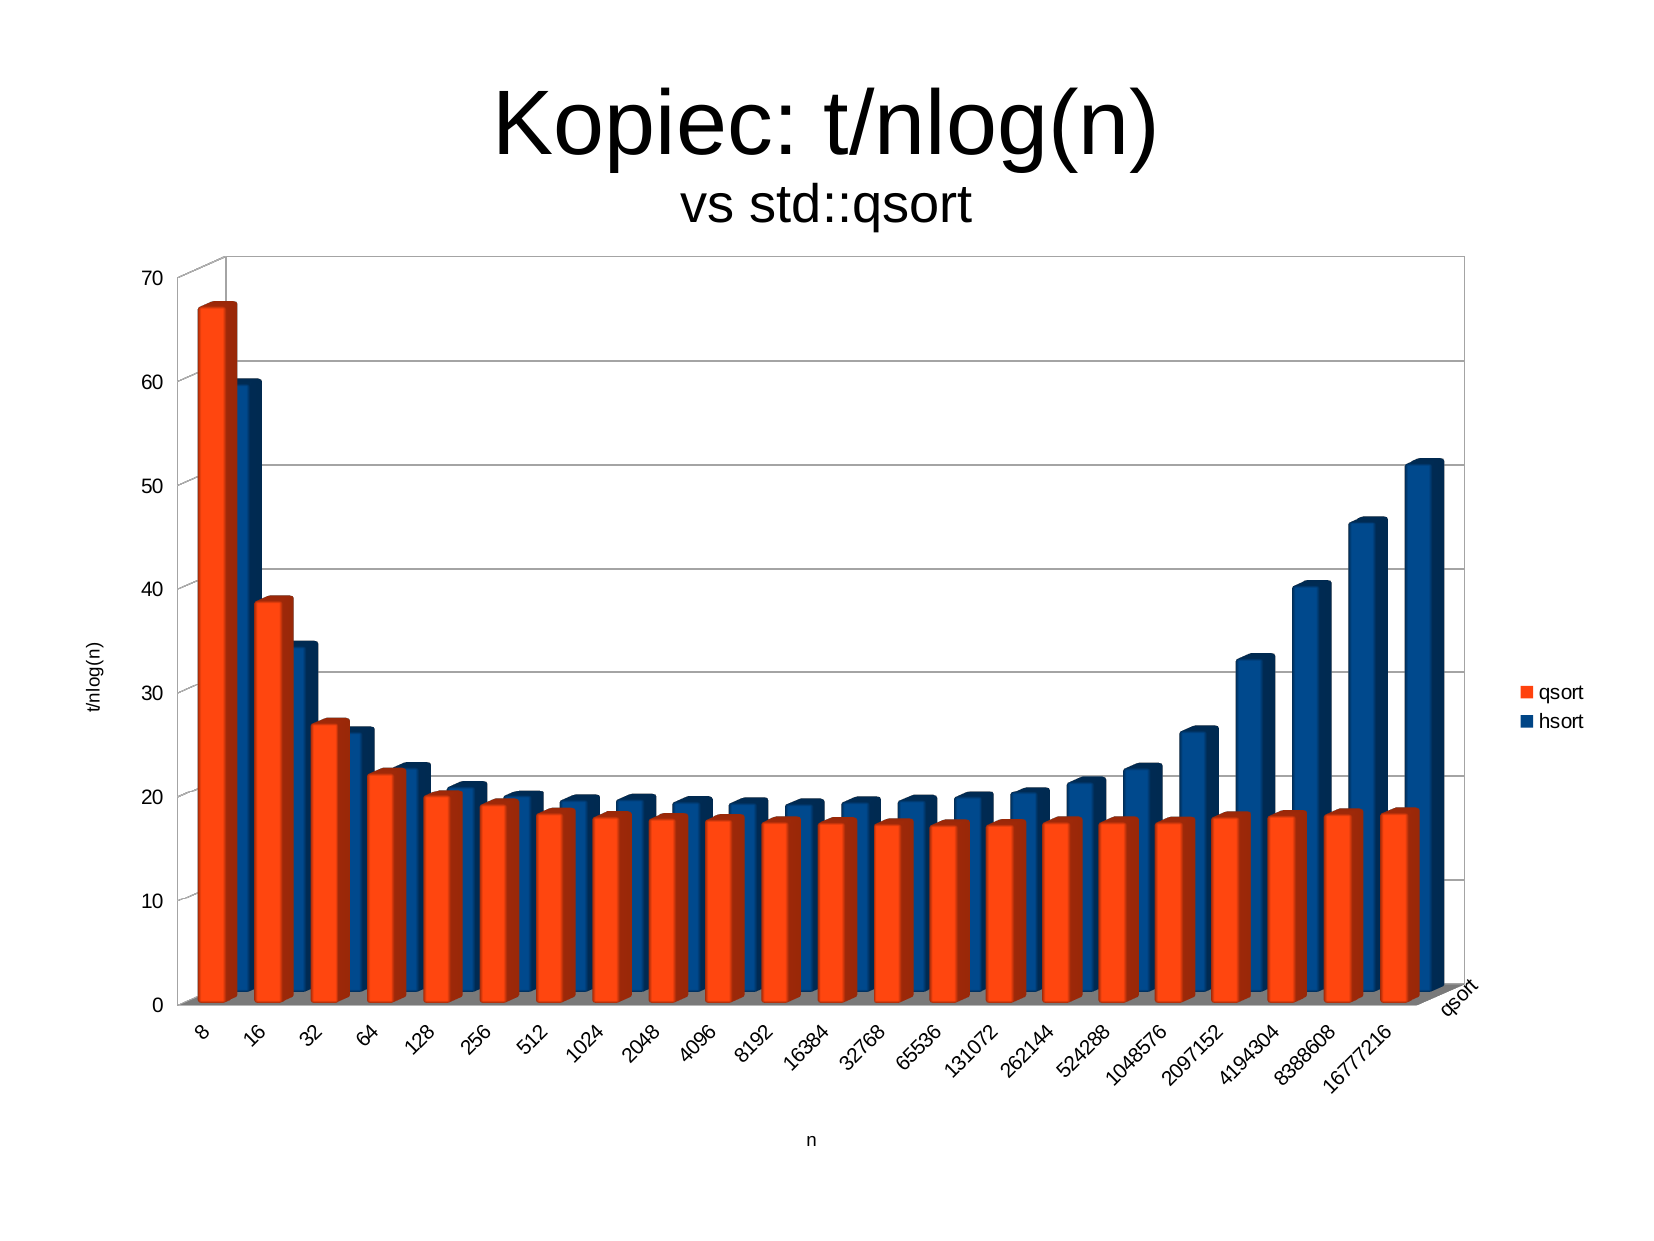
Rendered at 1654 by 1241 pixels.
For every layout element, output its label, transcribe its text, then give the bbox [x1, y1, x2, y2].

title Kopiec: t/nlog(n) vs std::qsort [82, 49, 1571, 232]
chart [50, 232, 1604, 1182]
